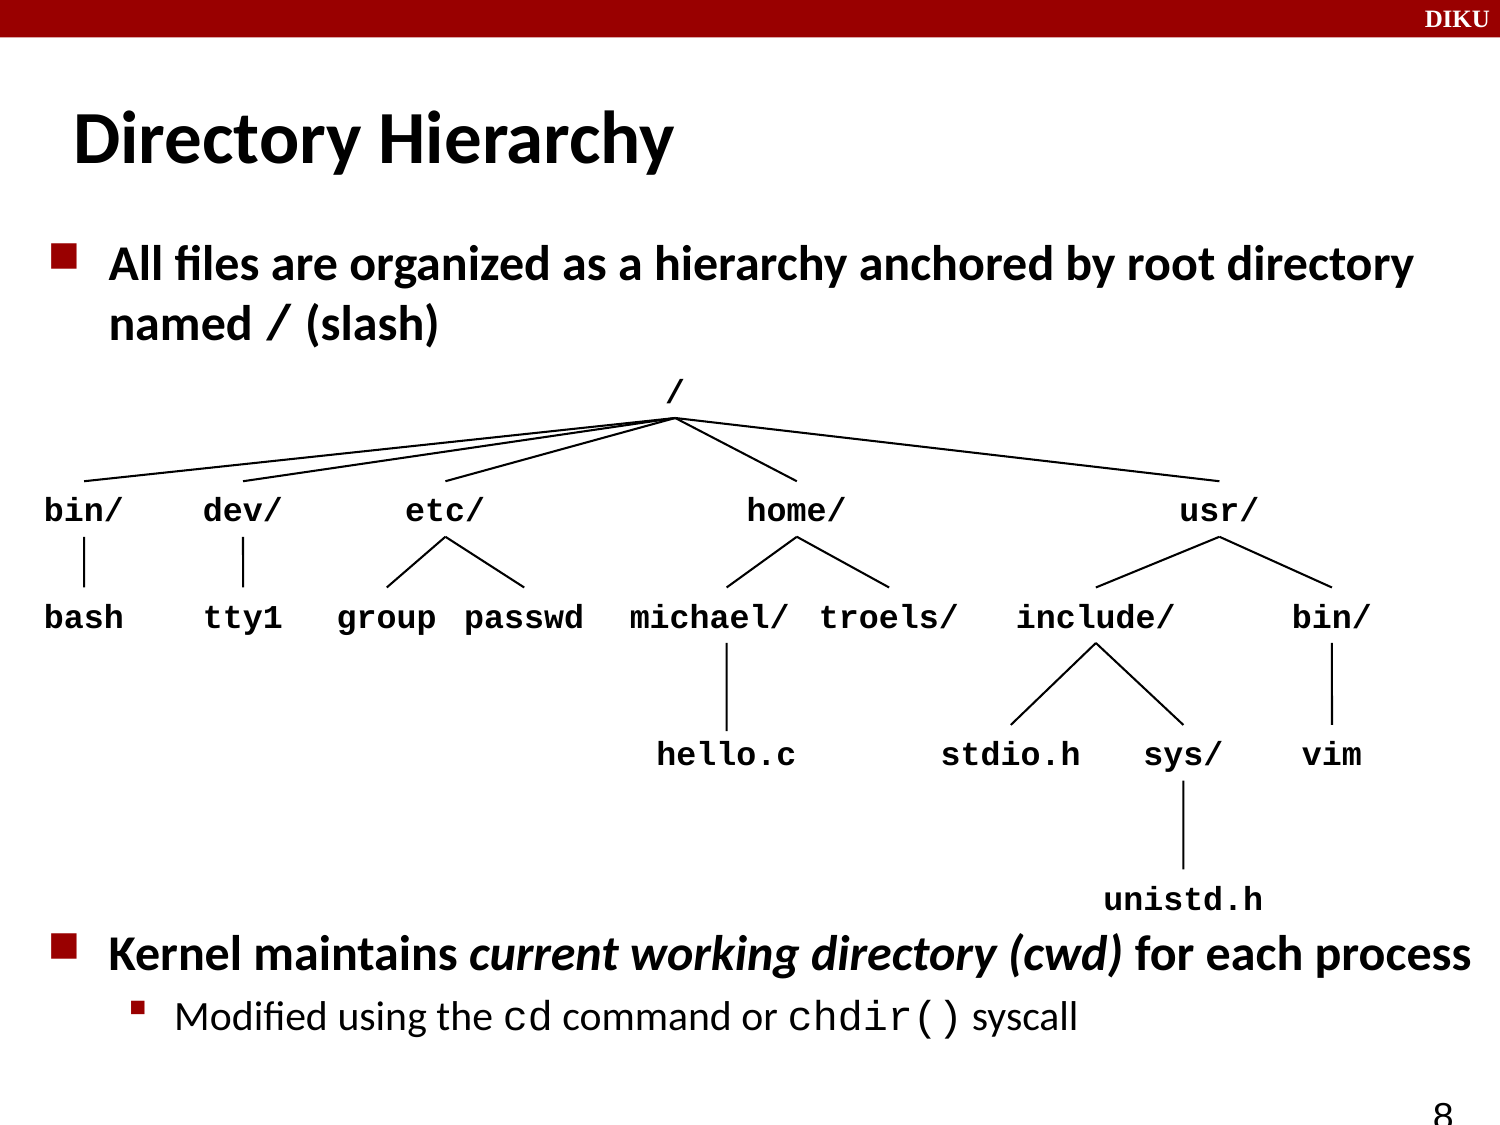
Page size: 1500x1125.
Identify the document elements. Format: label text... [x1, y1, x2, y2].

text_box include/ [1000, 587, 1191, 643]
text_box bin/ [29, 481, 139, 536]
text_box group [321, 587, 449, 643]
text_box bash [29, 587, 139, 643]
text_box dev/ [188, 481, 298, 536]
text_box hello.c [641, 725, 812, 780]
text_box All files are organized as a hierarchy anchored by root directory named / (slash) Kernel maintains current working directory (cwd) for each process Modified using the cd command or chdir() syscall [37, 223, 1498, 1088]
text_box tty1 [188, 587, 298, 643]
text_box etc/ [390, 481, 501, 536]
text_box Directory Hierarchy [58, 71, 1304, 197]
text_box usr/ [1164, 481, 1275, 536]
text_box / [650, 362, 700, 418]
text_box unistd.h [1088, 869, 1279, 925]
text_box vim [1287, 725, 1377, 780]
text_box michael/ [614, 587, 745, 643]
text_box sys/ [1128, 725, 1239, 780]
text_box bin/ [1277, 587, 1387, 643]
text_box passwd [449, 587, 599, 643]
text_box troels/ [804, 587, 974, 643]
text_box stdio.h [925, 725, 1096, 780]
text_box All files are organized as a hierarchy anchored by root directory named / (slash) Kernel maintains current working directory (cwd) for each process Modified using the cd command or chdir() syscall [391, 539, 520, 587]
text_box home/ [731, 481, 862, 536]
